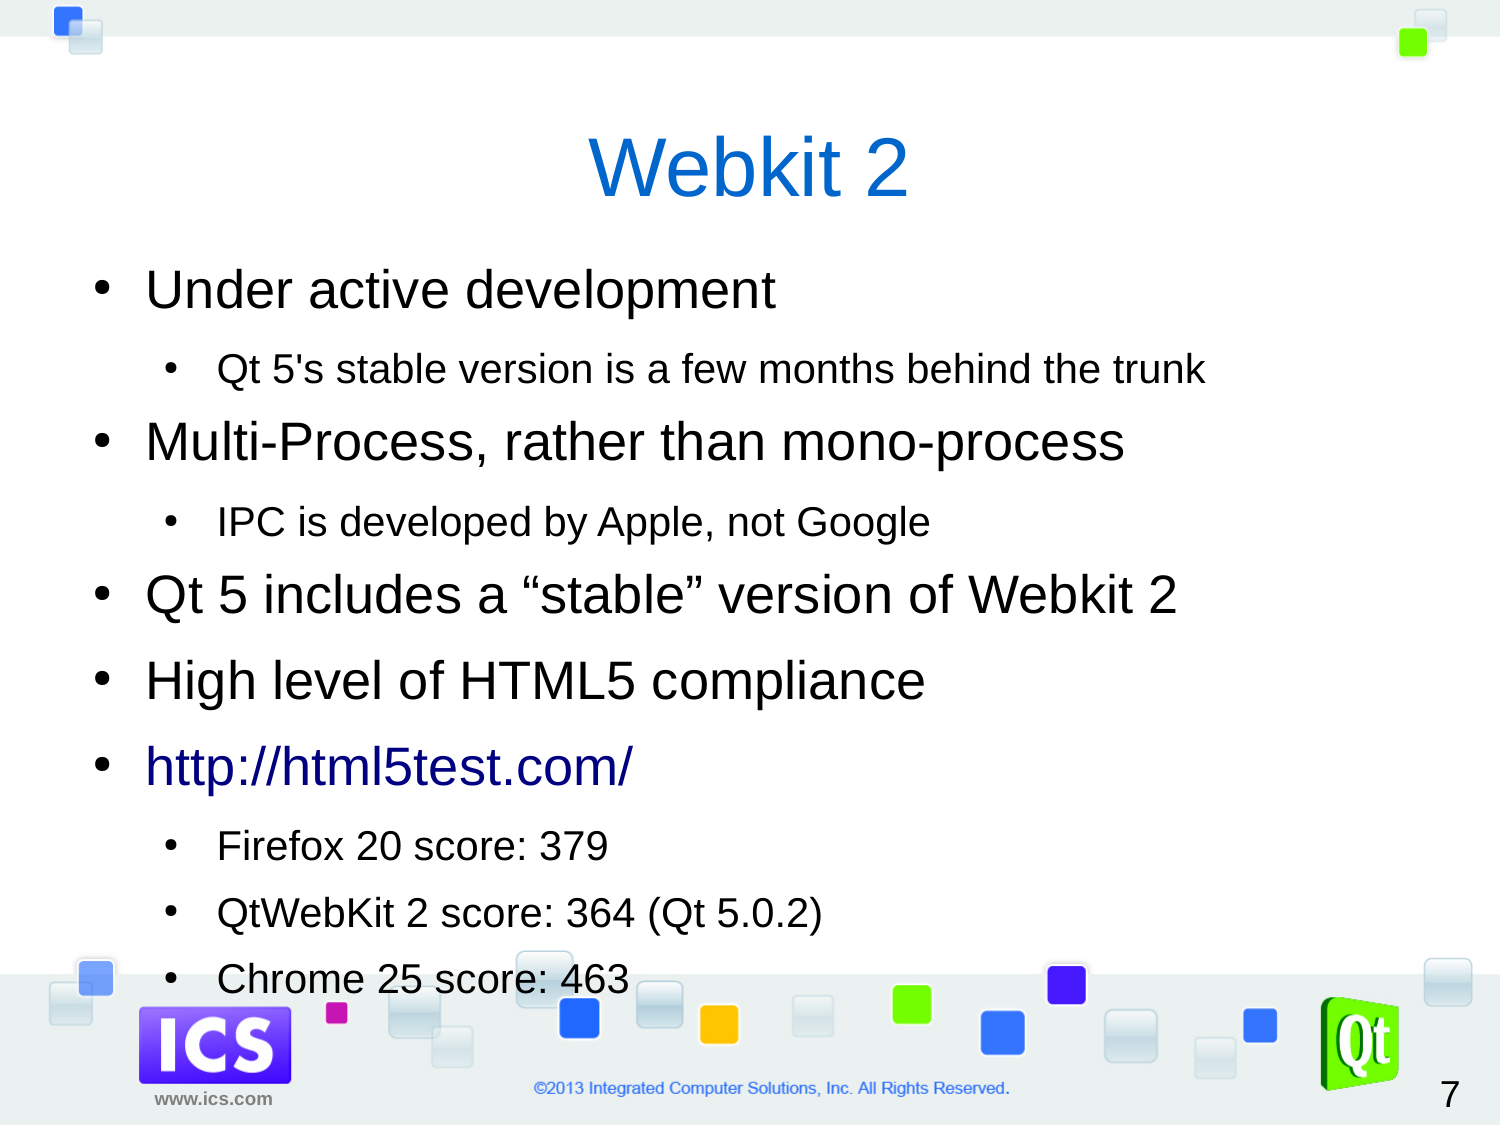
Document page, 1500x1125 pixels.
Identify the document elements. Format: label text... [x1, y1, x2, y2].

picture [0, 0, 1500, 62]
title Webkit 2 [112, 50, 1388, 263]
list Under active development Qt 5's stable version is a few months behind the trunk Multi-Process, rather than mono-process IPC is developed by Apple, not Google Qt 5 includes a “stable” version of Webkit 2 High level of HTML5 compliance http://html5test.com/ Firefox 20 score: 379 QtWebKit 2 score: 364 (Qt 5.0.2) Chrome 25 score: 463 [75, 263, 1425, 1007]
picture [0, 950, 1500, 1125]
